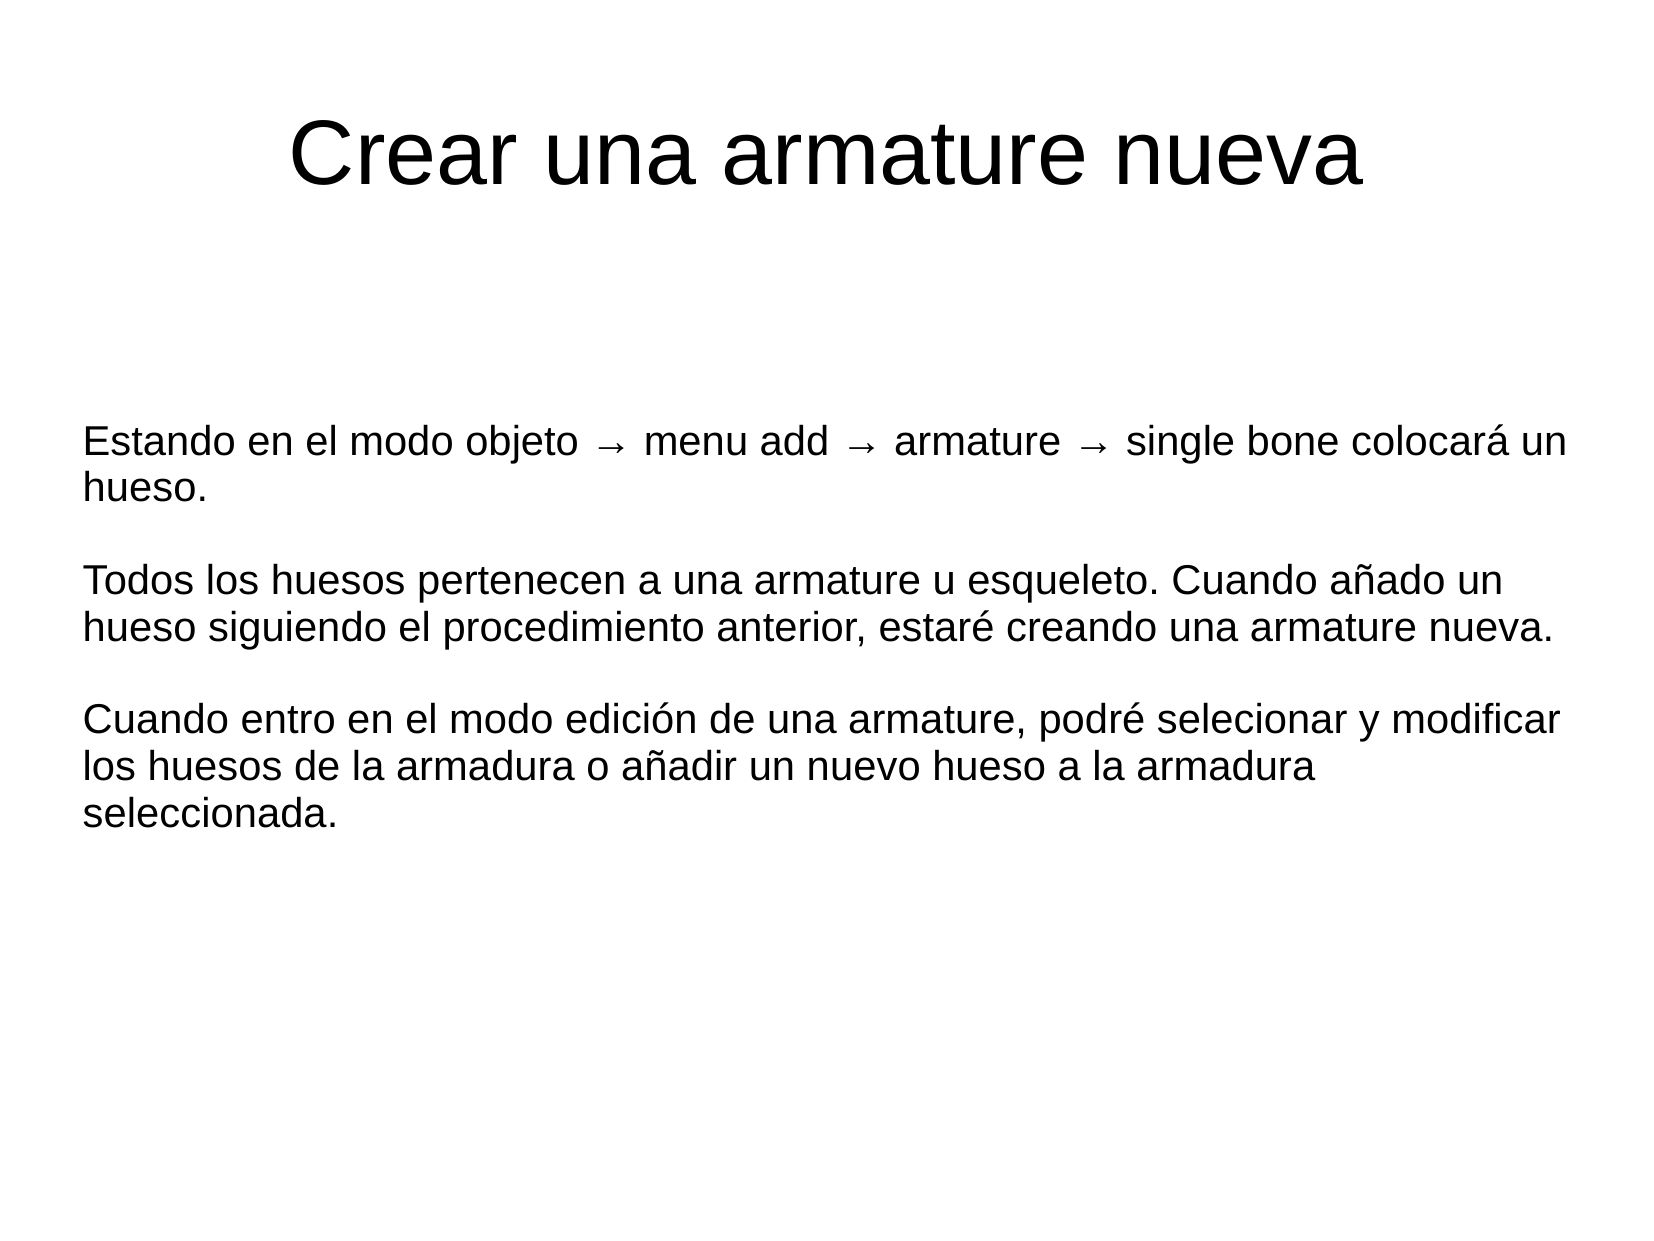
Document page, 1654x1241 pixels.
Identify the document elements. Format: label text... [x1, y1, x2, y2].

title Crear una armature nueva [82, 49, 1571, 257]
subtitle Estando en el modo objeto → menu add → armature → single bone colocará un hueso. Todos los huesos pertenecen a una armature u esqueleto. Cuando añado un hueso siguiendo el procedimiento anterior, estaré creando una armature nueva. Cuando entro en el modo edición de una armature, podré selecionar y modificar los huesos de la armadura o añadir un nuevo hueso a la armadura seleccionada. [82, 290, 1571, 1010]
